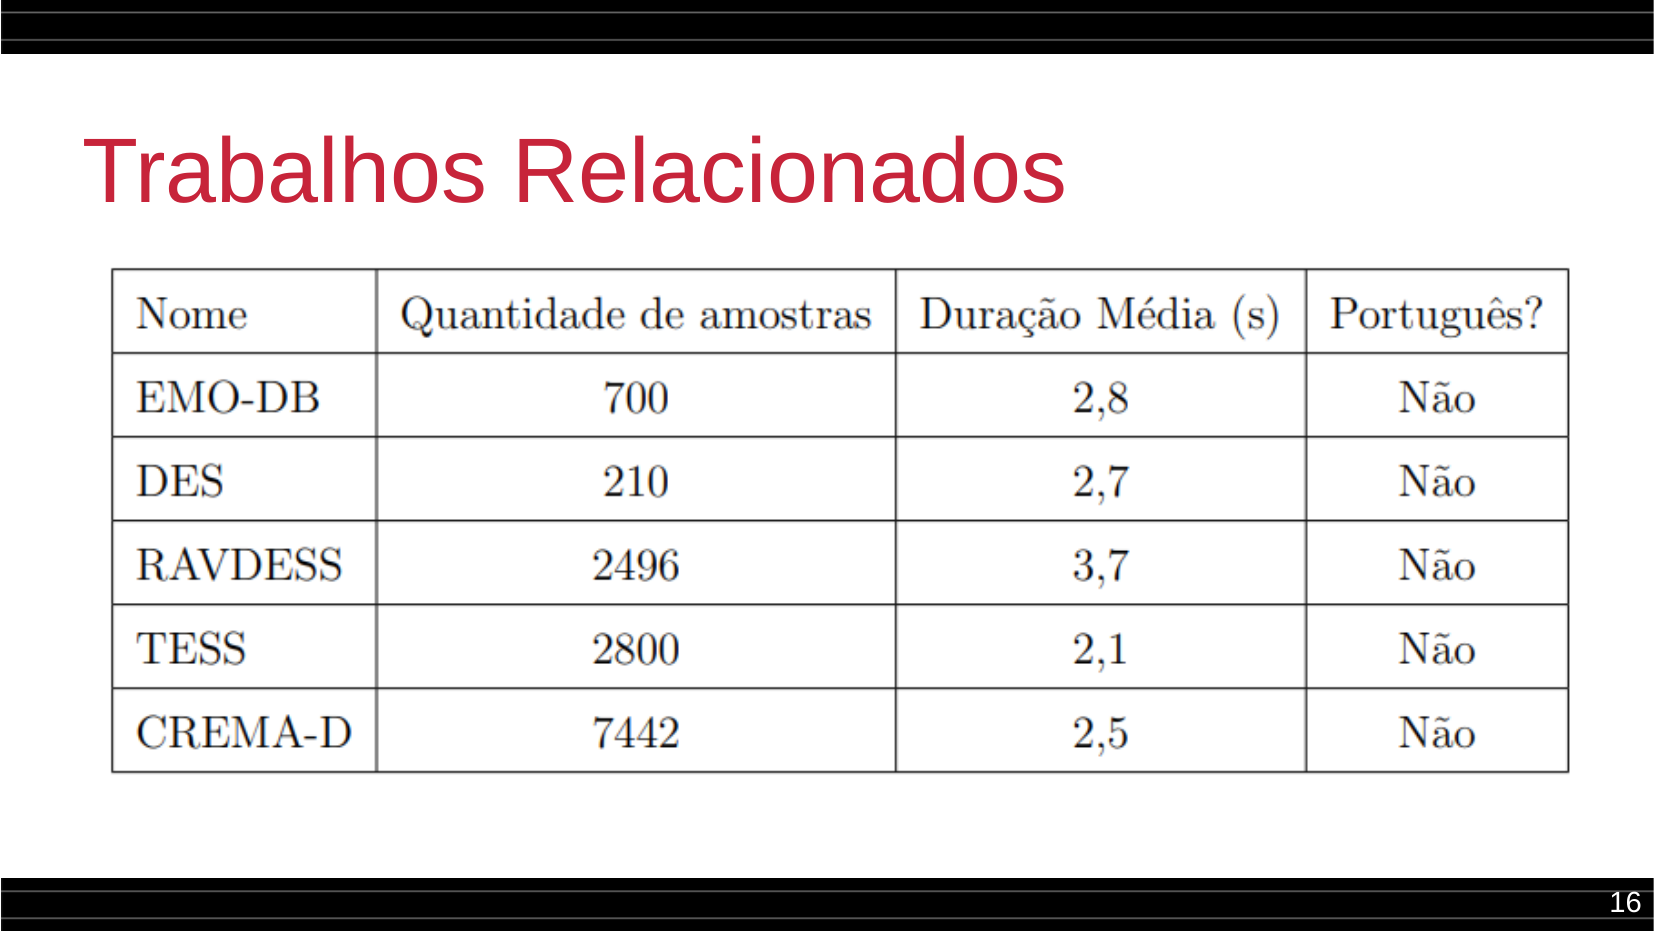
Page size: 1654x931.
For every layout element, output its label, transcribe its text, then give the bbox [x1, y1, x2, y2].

title Trabalhos Relacionados [82, 92, 1571, 249]
picture [1, 0, 1654, 54]
picture [108, 265, 1577, 786]
picture [1, 878, 1654, 931]
